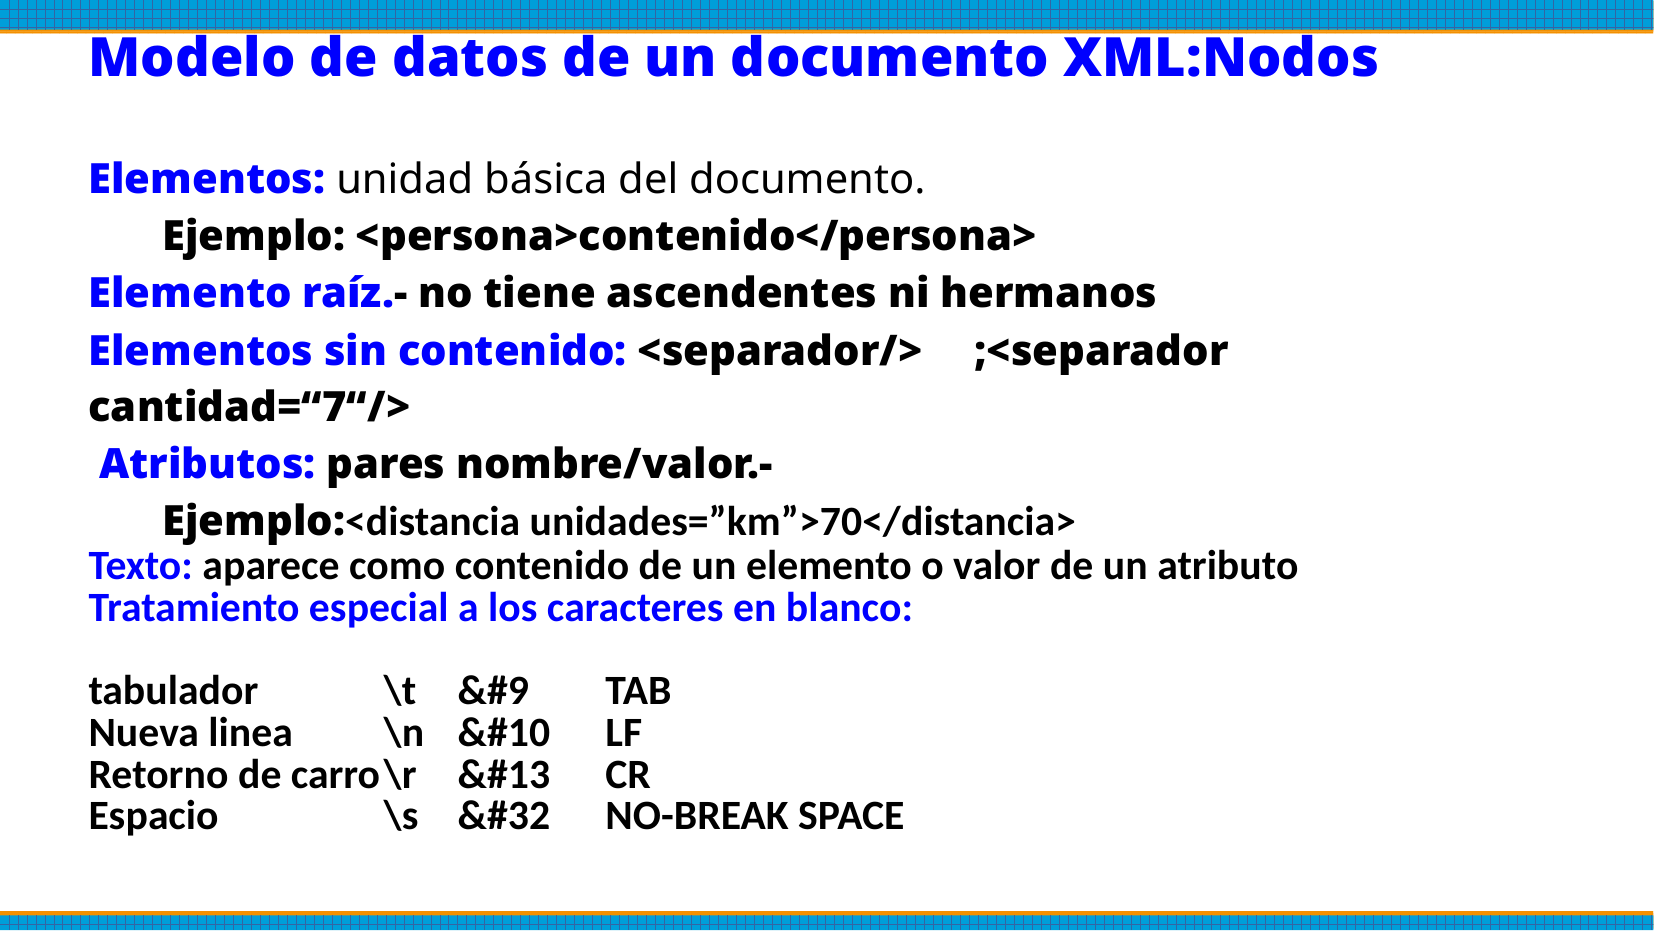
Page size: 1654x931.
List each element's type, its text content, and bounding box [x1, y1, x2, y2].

subtitle Modelo de datos de un documento XML:Nodos Elementos: unidad básica del documento. Ejemplo: <persona>contenido</persona> Elemento raíz.- no tiene ascendentes ni hermanos Elementos sin contenido: <separador/> ;<separador cantidad=“7“/> Atributos: pares nombre/valor.- Ejemplo:<distancia unidades=”km”>70</distancia> Texto: aparece como contenido de un elemento o valor de un atributo Tratamiento especial a los caracteres en blanco: tabulador \t &#9 TAB Nueva linea \n &#10 LF Retorno de carro \r &#13 CR Espacio \s &#32 NO-BREAK SPACE [88, 20, 1536, 896]
